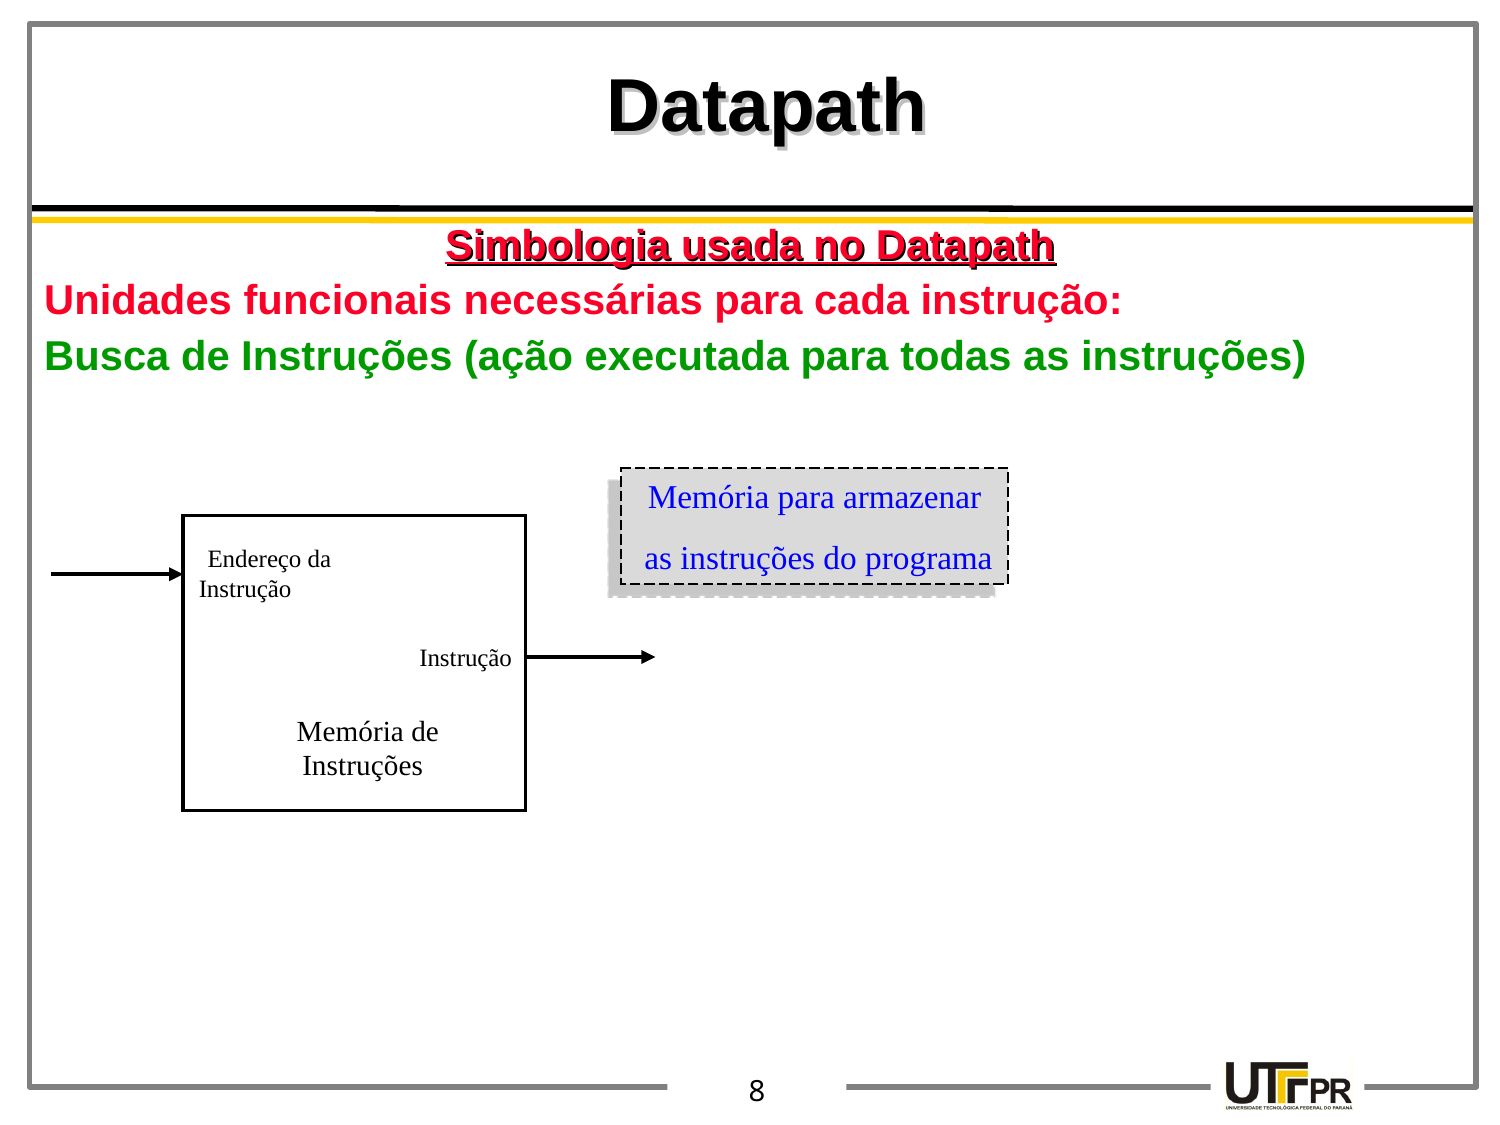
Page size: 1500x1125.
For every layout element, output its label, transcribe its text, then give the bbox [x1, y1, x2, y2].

title Datapath [29, 59, 1477, 207]
text_box Instrução [395, 633, 528, 679]
text_box Memória de Instruções [250, 704, 475, 790]
text_box Memória para armazenar as instruções do programa [621, 467, 1009, 584]
list Simbologia usada no Datapath Unidades funcionais necessárias para cada instrução: Busca de Instruções (ação executada para todas as instruções) [29, 220, 1471, 1125]
text_box Endereço da Instrução [184, 534, 409, 611]
